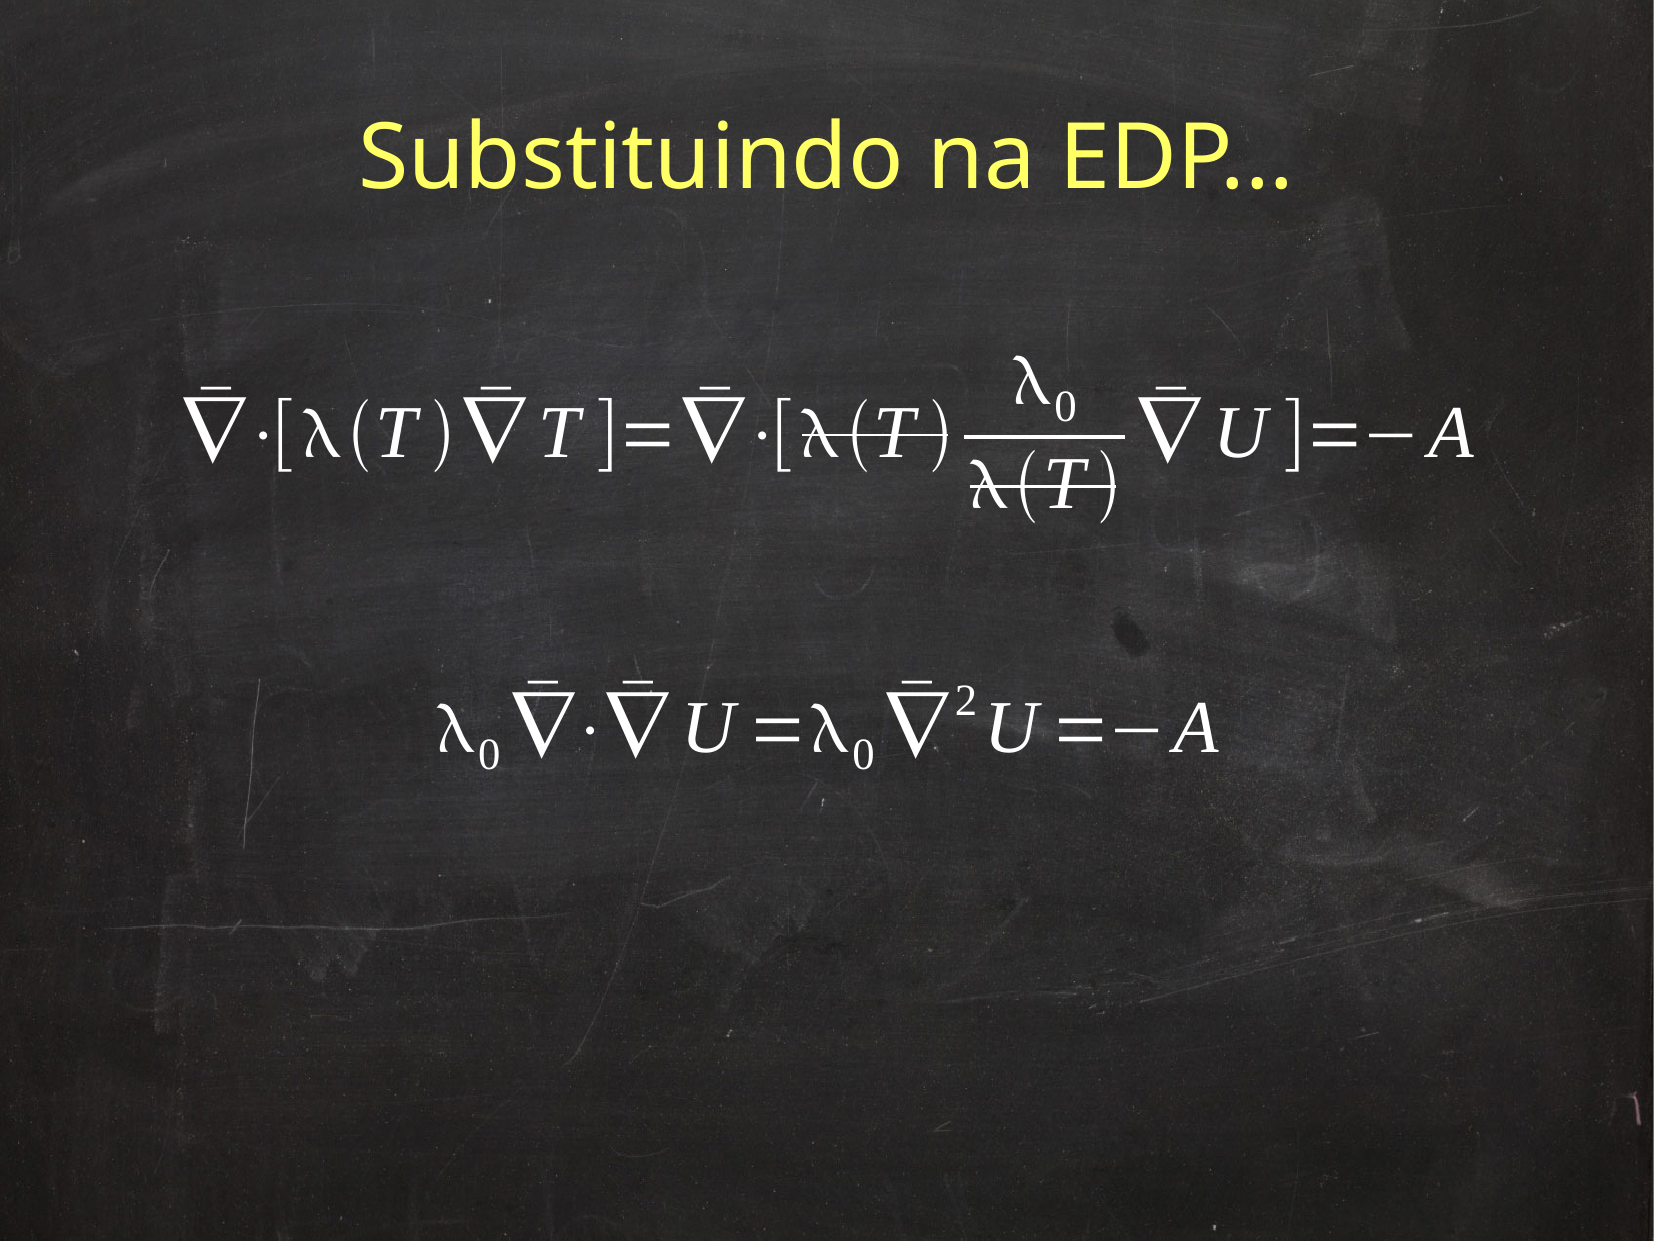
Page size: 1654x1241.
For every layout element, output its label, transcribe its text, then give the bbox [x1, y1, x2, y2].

title Substituindo na EDP... [82, 56, 1571, 250]
chart [174, 337, 1480, 528]
picture [0, 0, 1654, 1241]
chart [428, 675, 1226, 780]
